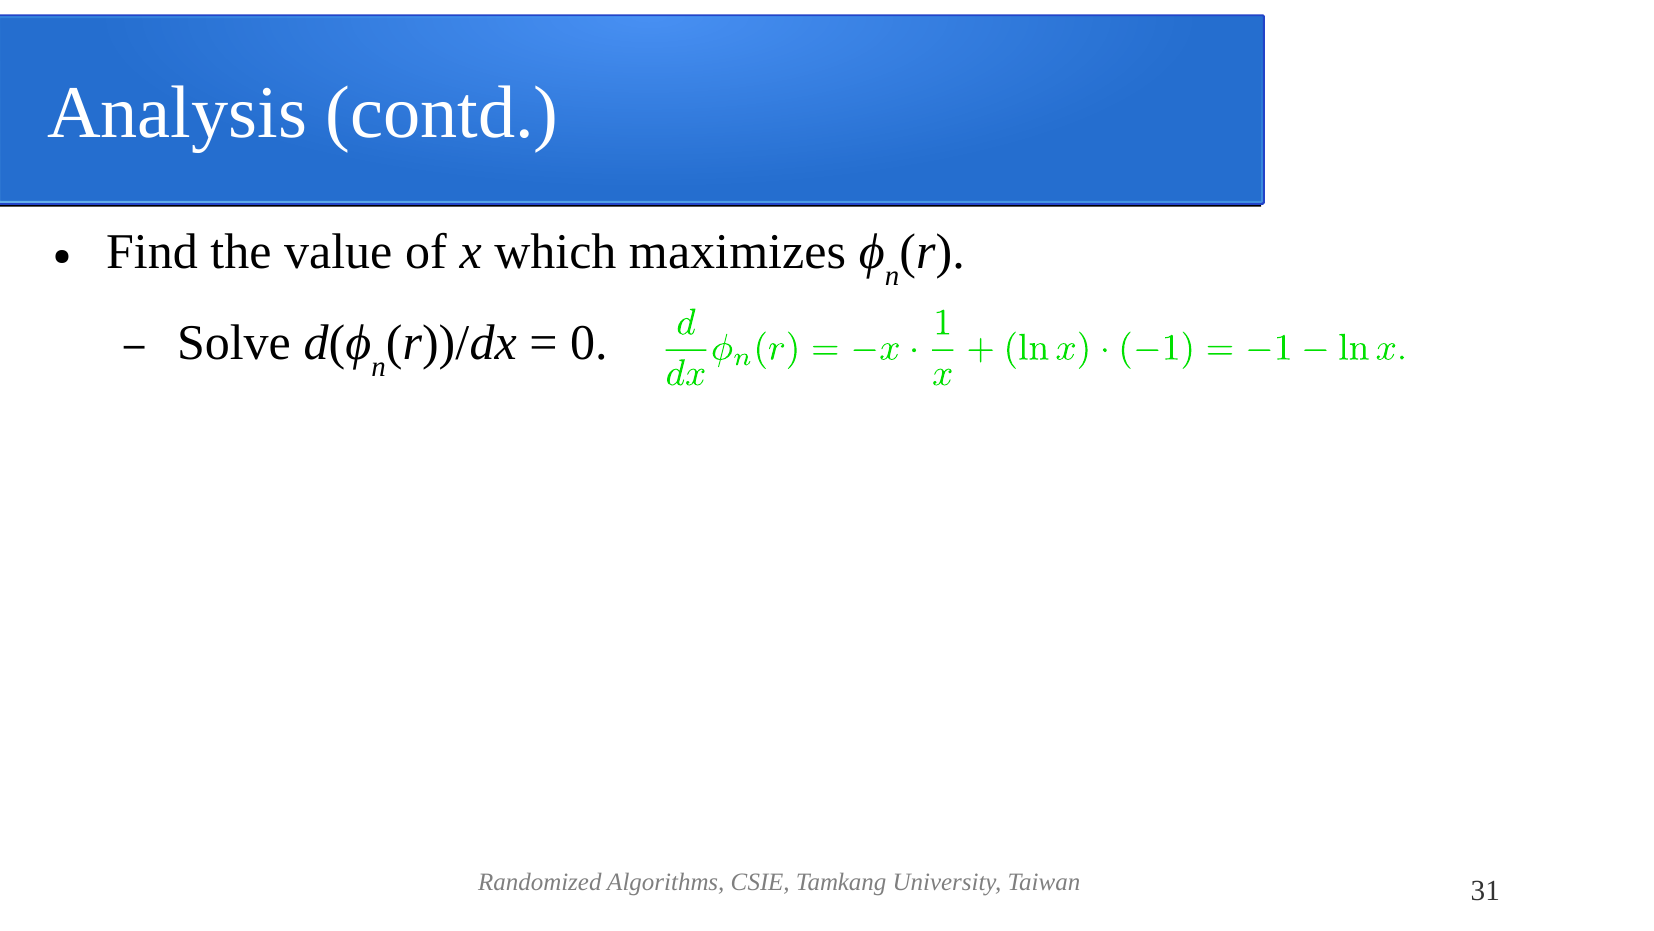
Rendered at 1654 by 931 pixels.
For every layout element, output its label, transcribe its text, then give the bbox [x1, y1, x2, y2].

list Find the value of x which maximizes ϕn(r). Solve d(ϕn(r))/dx = 0. [35, 224, 1524, 764]
title Analysis (contd.) [47, 35, 1199, 189]
picture [664, 307, 1406, 387]
